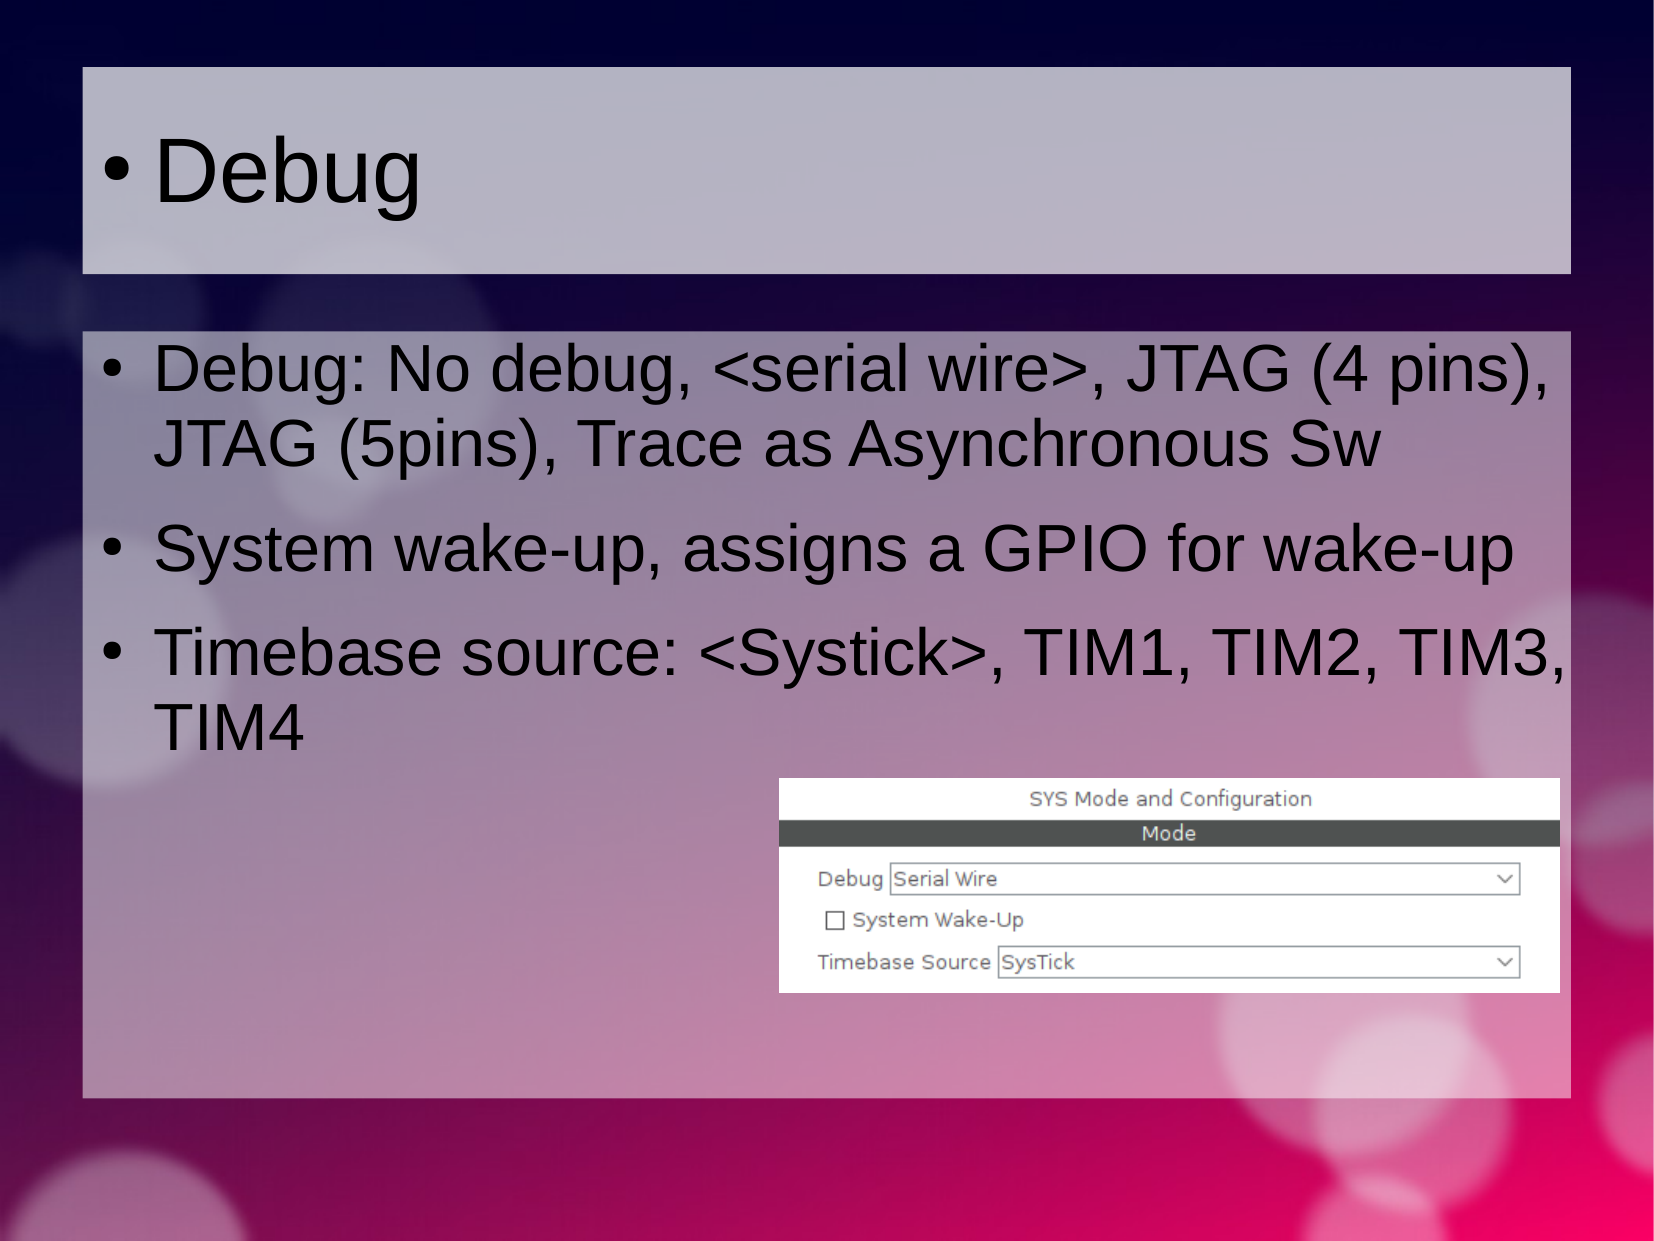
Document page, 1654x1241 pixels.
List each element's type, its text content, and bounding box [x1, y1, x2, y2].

title Debug [82, 67, 1571, 275]
list Debug: No debug, <serial wire>, JTAG (4 pins), JTAG (5pins), Trace as Asynchronous Sw System wake-up, assigns a GPIO for wake-up Timebase source: <Systick>, TIM1, TIM2, TIM3, TIM4 [82, 331, 1571, 1099]
picture [0, 0, 1654, 1241]
